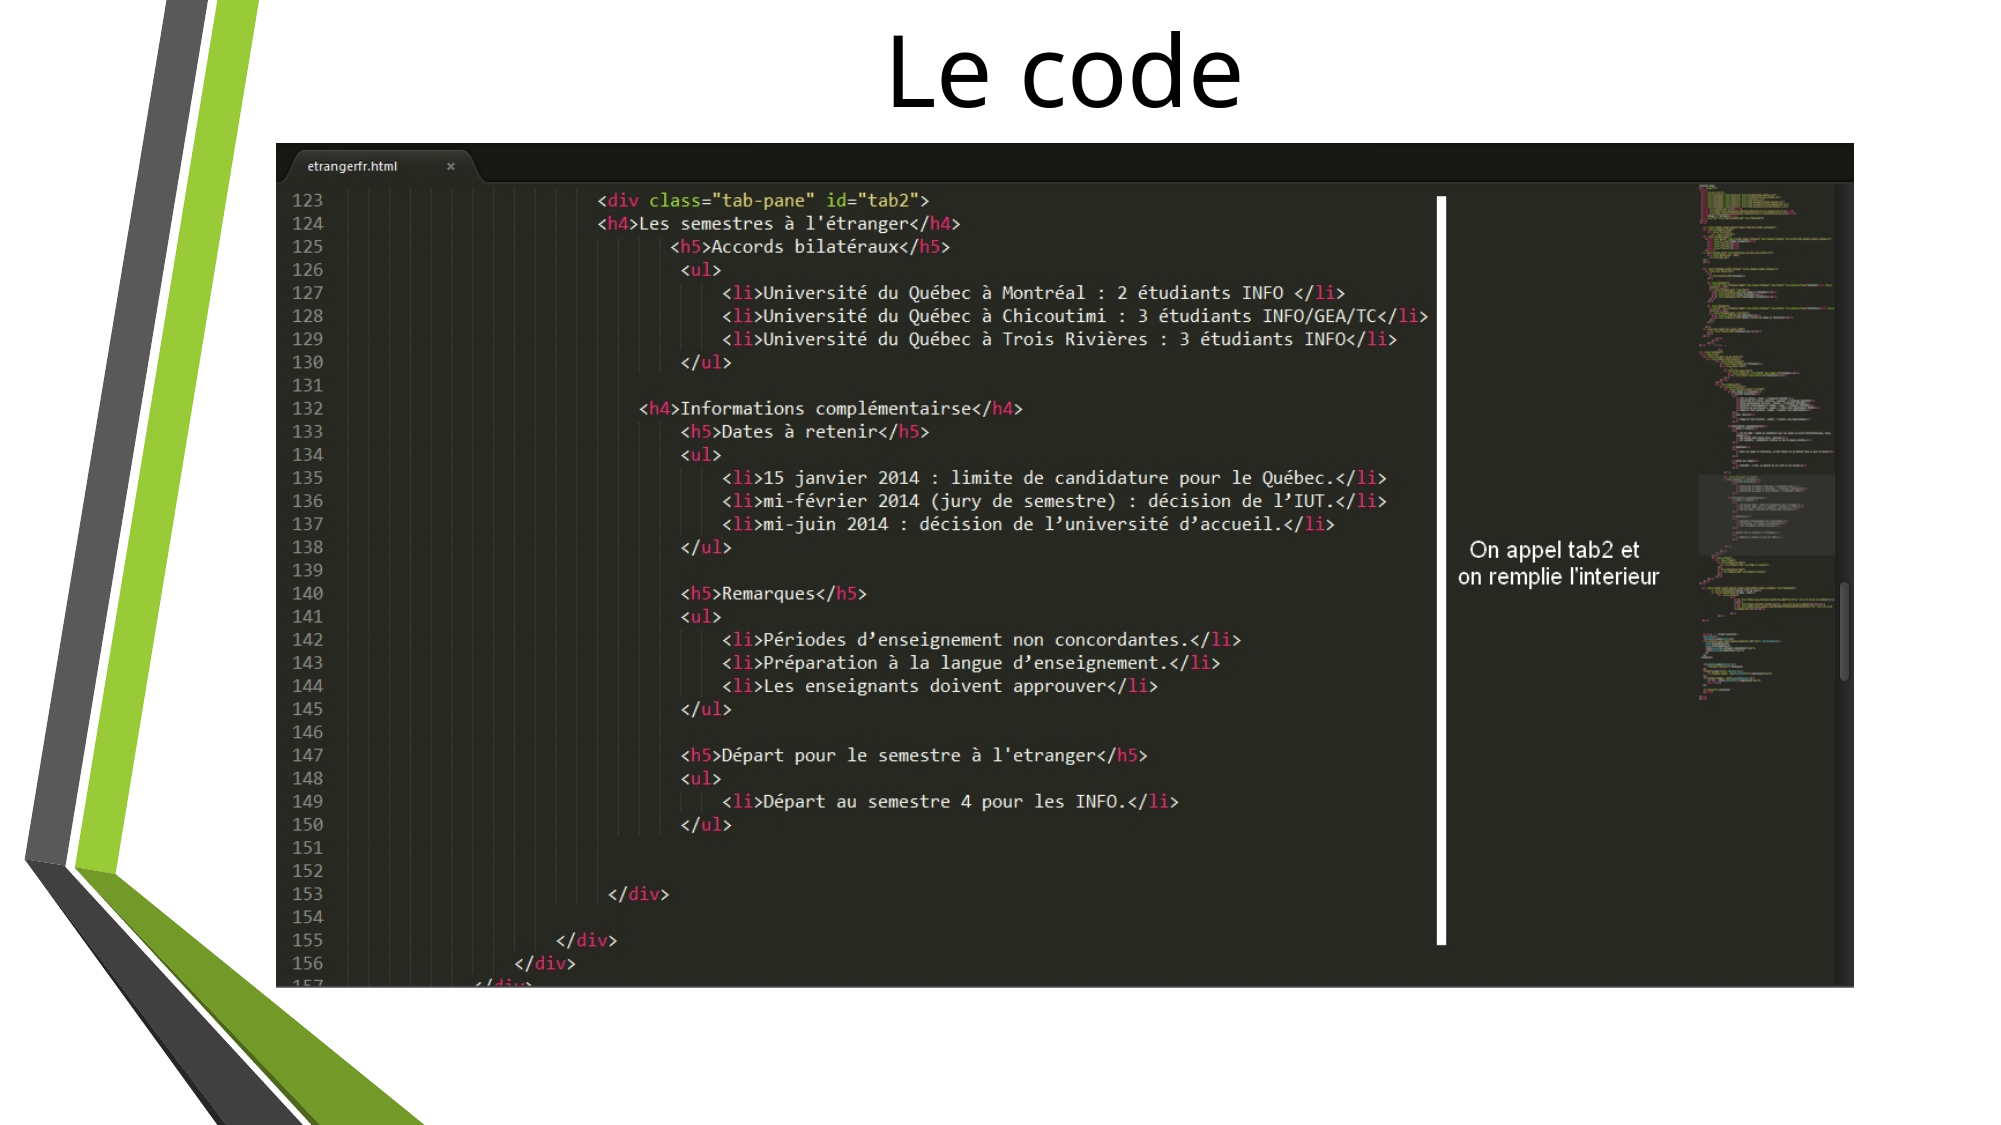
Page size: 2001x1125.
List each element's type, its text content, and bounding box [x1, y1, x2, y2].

picture [276, 143, 1854, 988]
title Le code [546, 0, 1584, 125]
